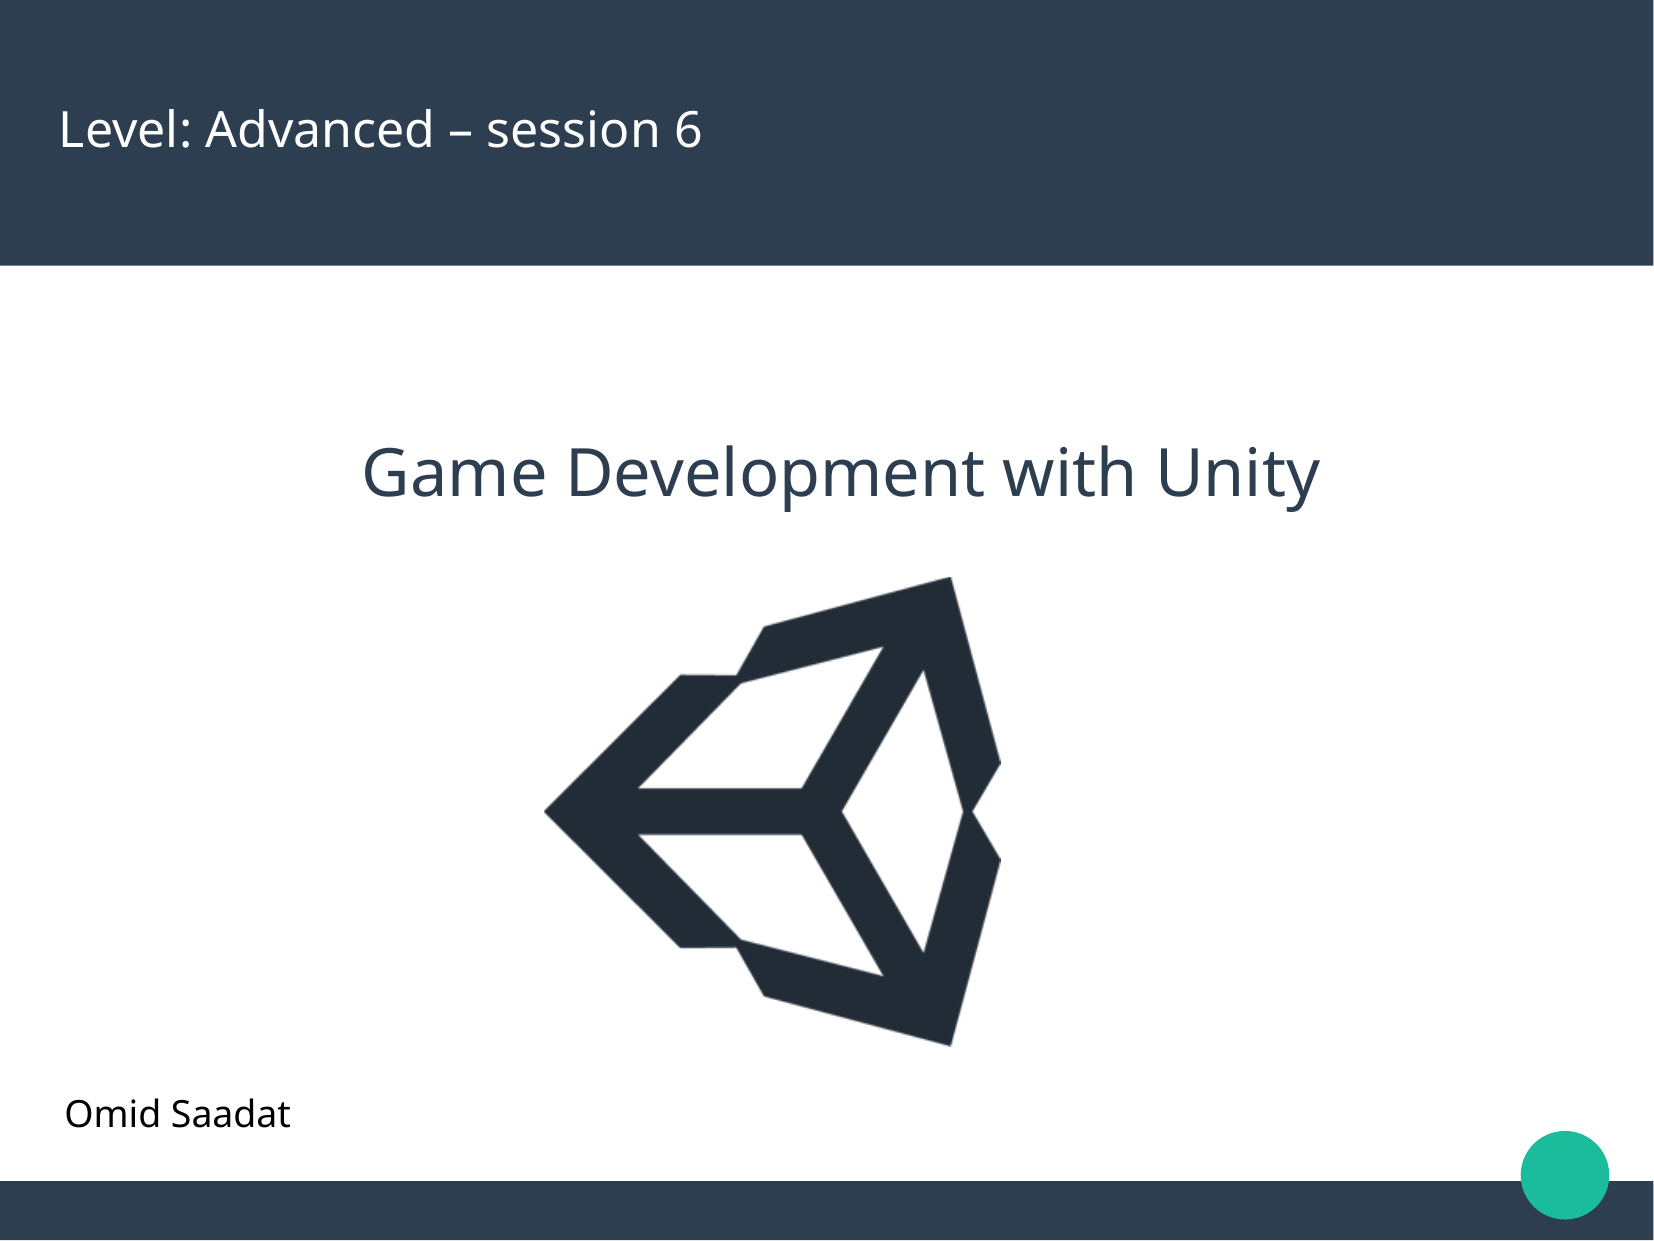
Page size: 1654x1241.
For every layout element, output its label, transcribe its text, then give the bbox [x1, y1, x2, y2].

picture [544, 577, 1001, 1047]
title Level: Advanced – session 6 [59, 49, 1595, 207]
text_box Omid Saadat [49, 1080, 323, 1143]
subtitle Game Development with Unity [88, 341, 1595, 601]
